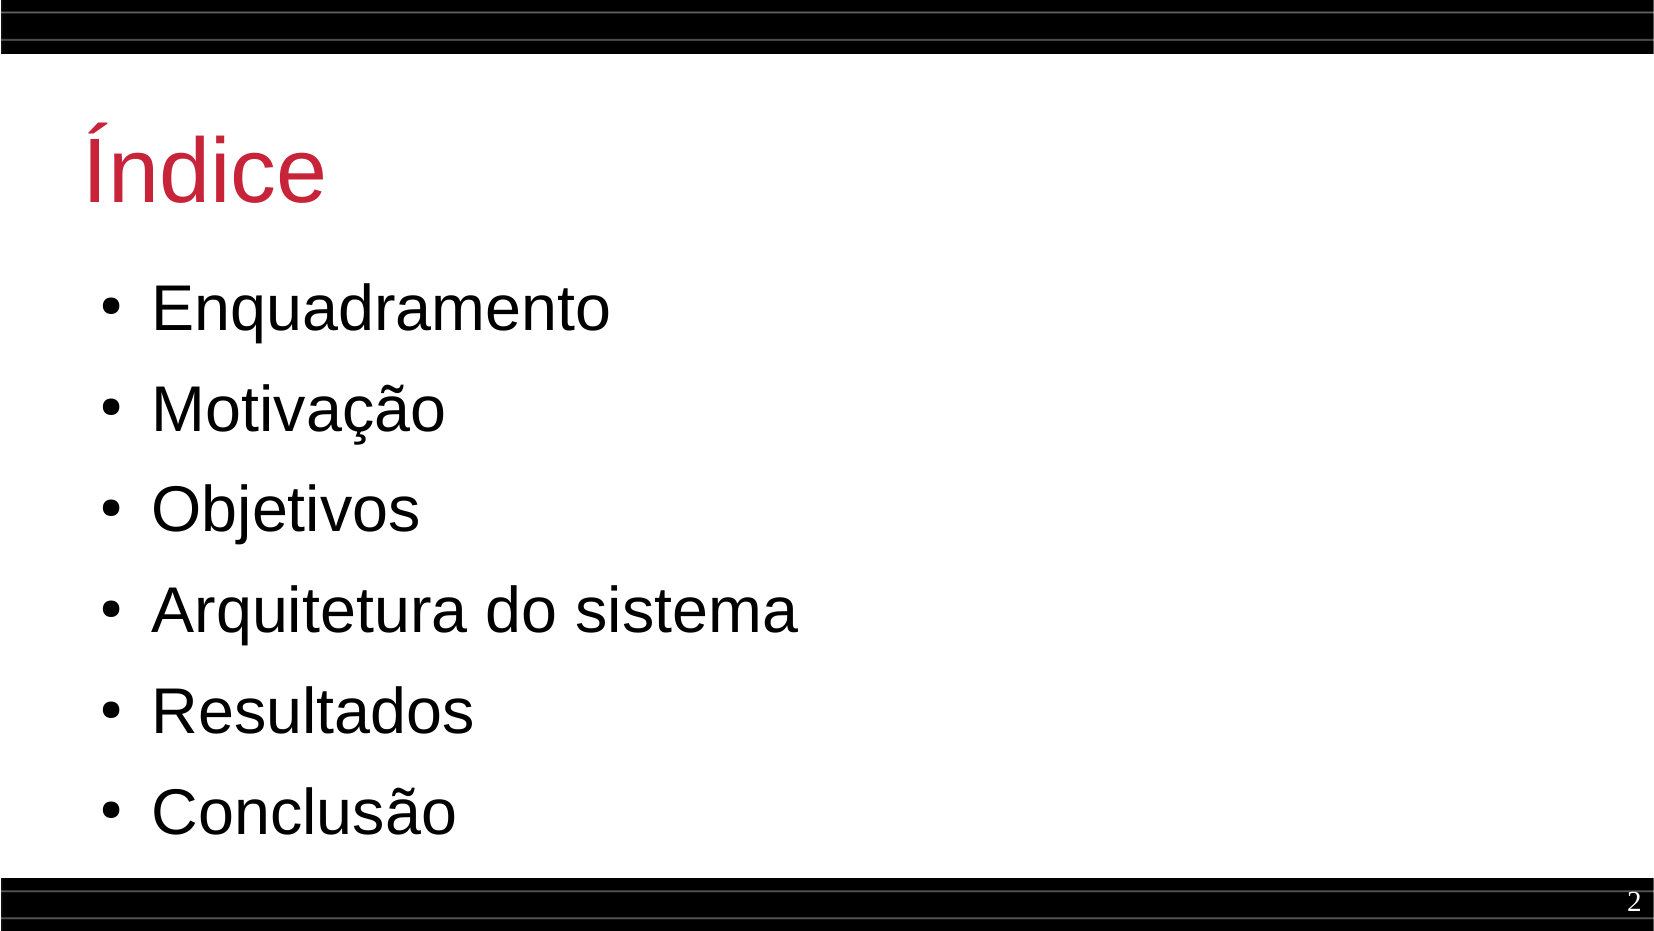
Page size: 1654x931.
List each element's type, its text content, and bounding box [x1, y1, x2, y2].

title Índice [82, 92, 1571, 249]
list Enquadramento Motivação Objetivos Arquitetura do sistema Resultados Conclusão [82, 271, 1571, 851]
picture [1, 0, 1654, 54]
picture [1, 878, 1654, 931]
